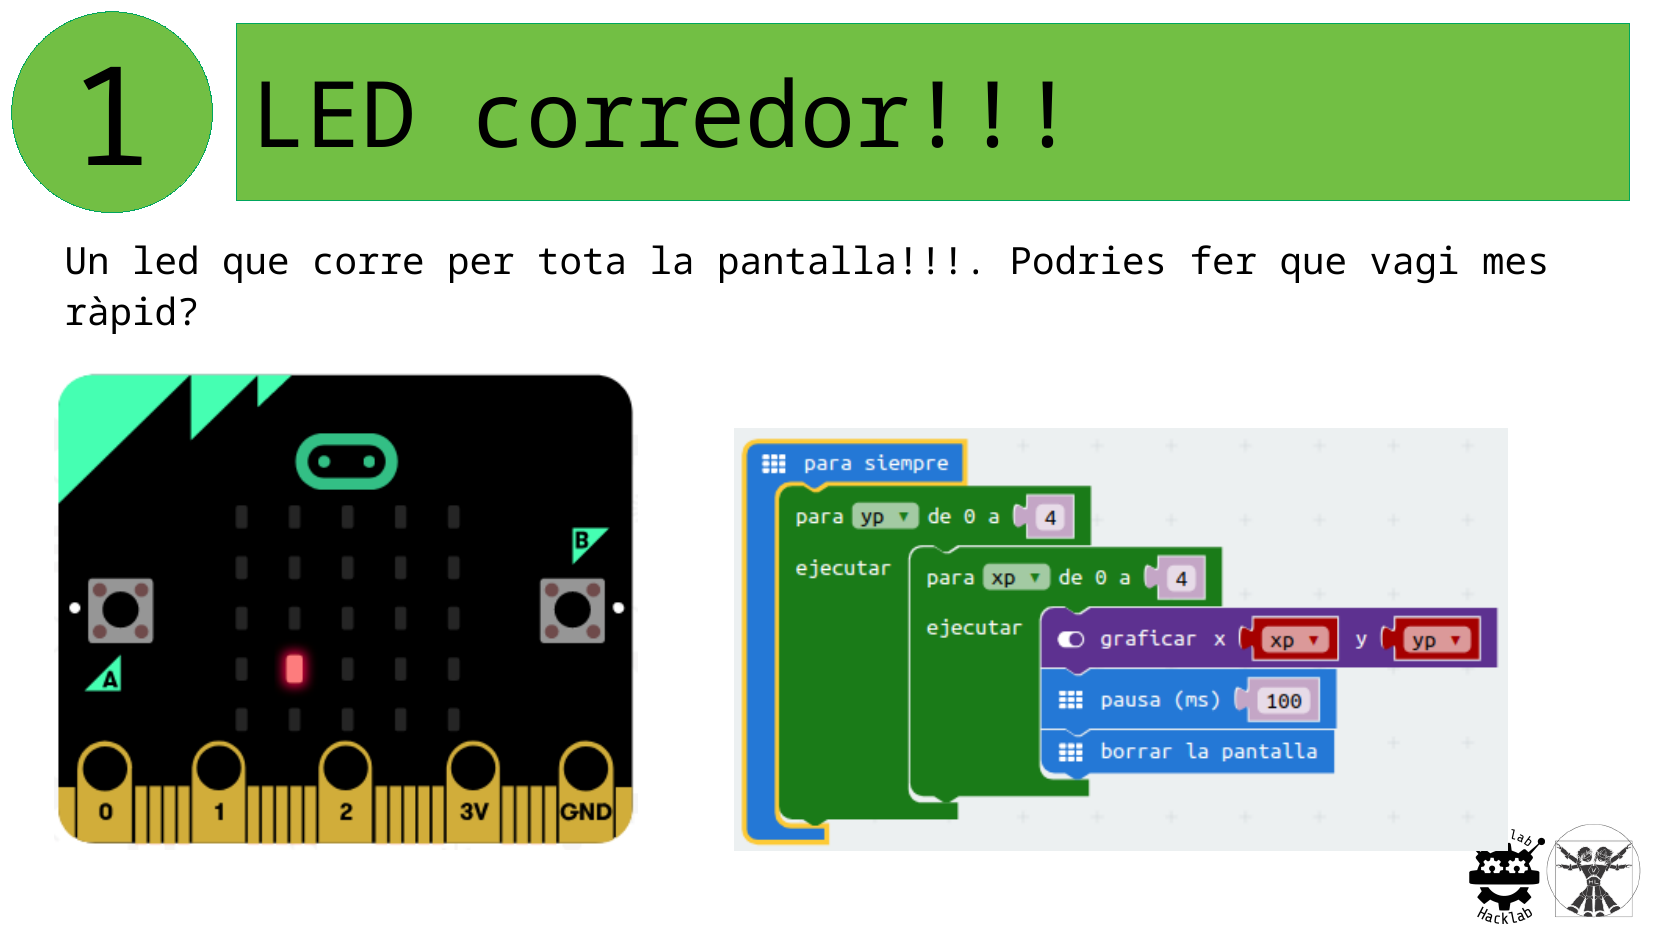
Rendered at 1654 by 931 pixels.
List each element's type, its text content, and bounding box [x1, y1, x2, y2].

picture [54, 371, 638, 850]
text_box 1 [11, 11, 213, 213]
picture [734, 428, 1642, 924]
text_box LED corredor!!! [236, 23, 1630, 201]
text_box Un led que corre per tota la pantalla!!!. Podries fer que vagi mes ràpid? [49, 227, 1629, 340]
